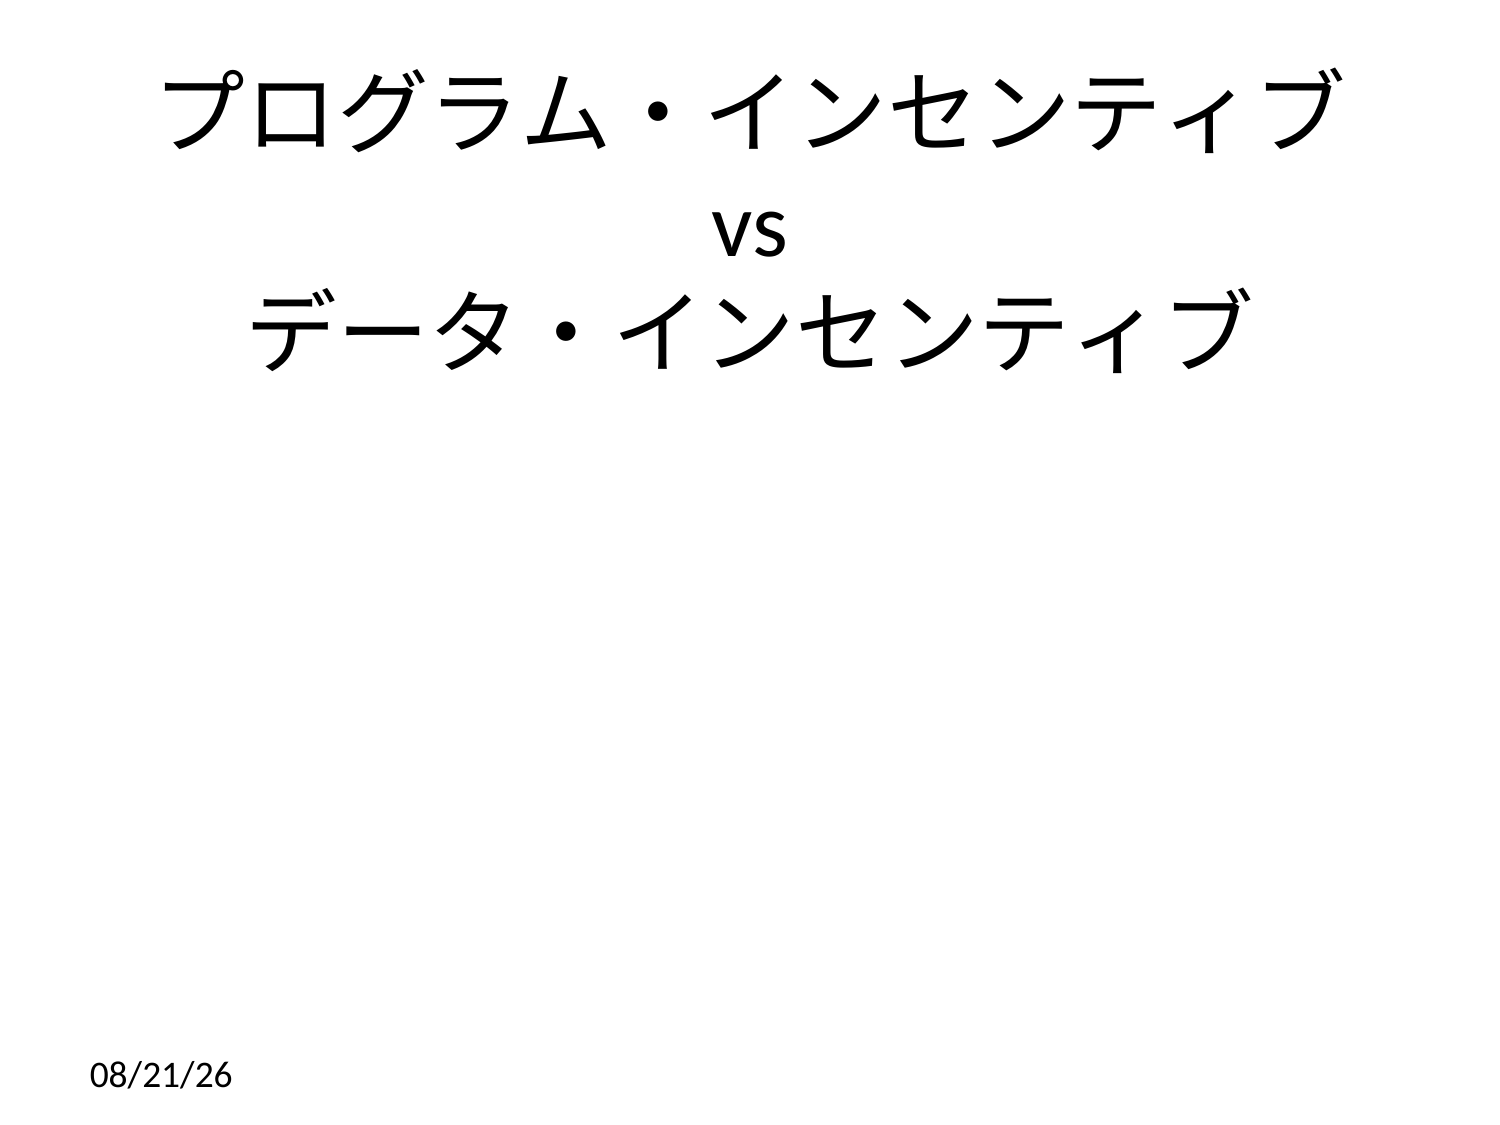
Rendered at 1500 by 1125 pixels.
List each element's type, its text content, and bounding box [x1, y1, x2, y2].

title プログラム・インセンティブ vs データ・インセンティブ [75, 0, 1426, 473]
